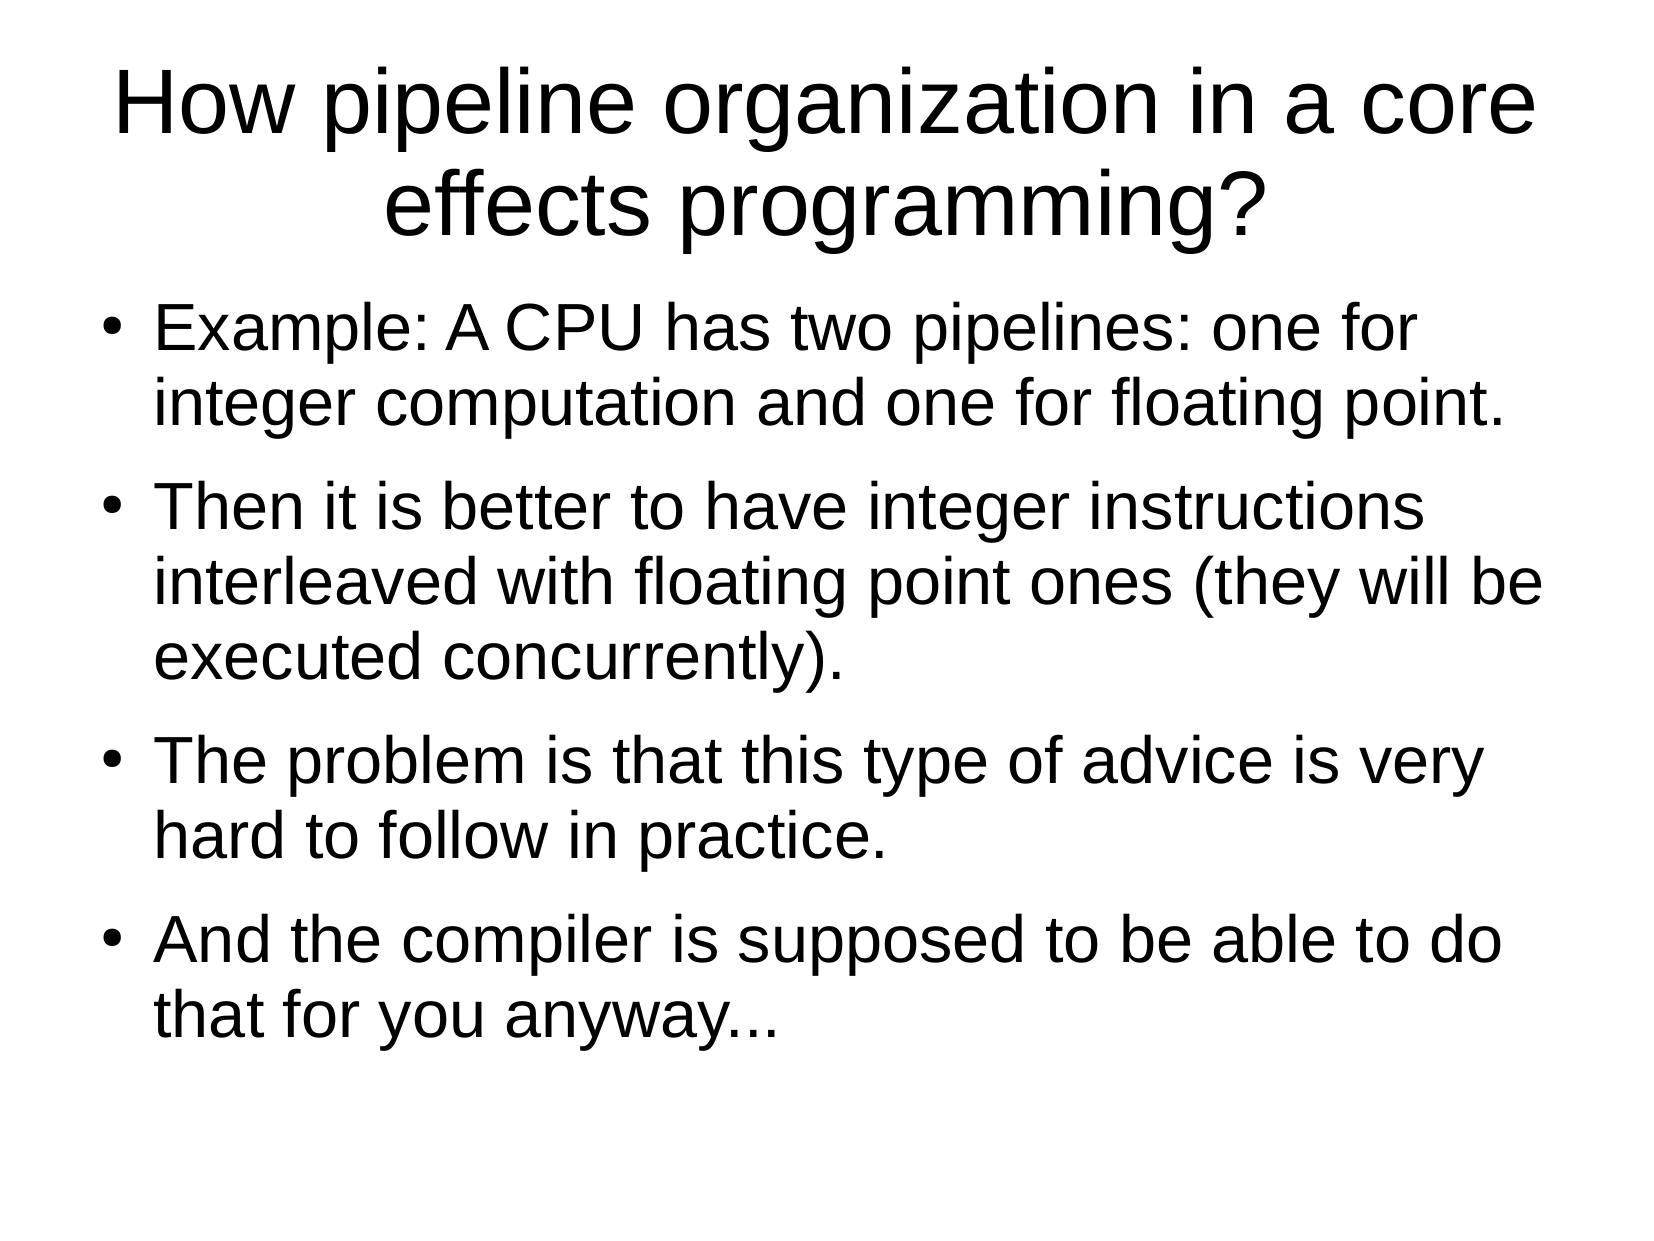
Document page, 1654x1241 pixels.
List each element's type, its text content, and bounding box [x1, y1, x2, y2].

title How pipeline organization in a core effects programming? [82, 49, 1571, 257]
list Example: A CPU has two pipelines: one for integer computation and one for floating point. Then it is better to have integer instructions interleaved with floating point ones (they will be executed concurrently). The problem is that this type of advice is very hard to follow in practice. And the compiler is supposed to be able to do that for you anyway... [82, 290, 1571, 1109]
